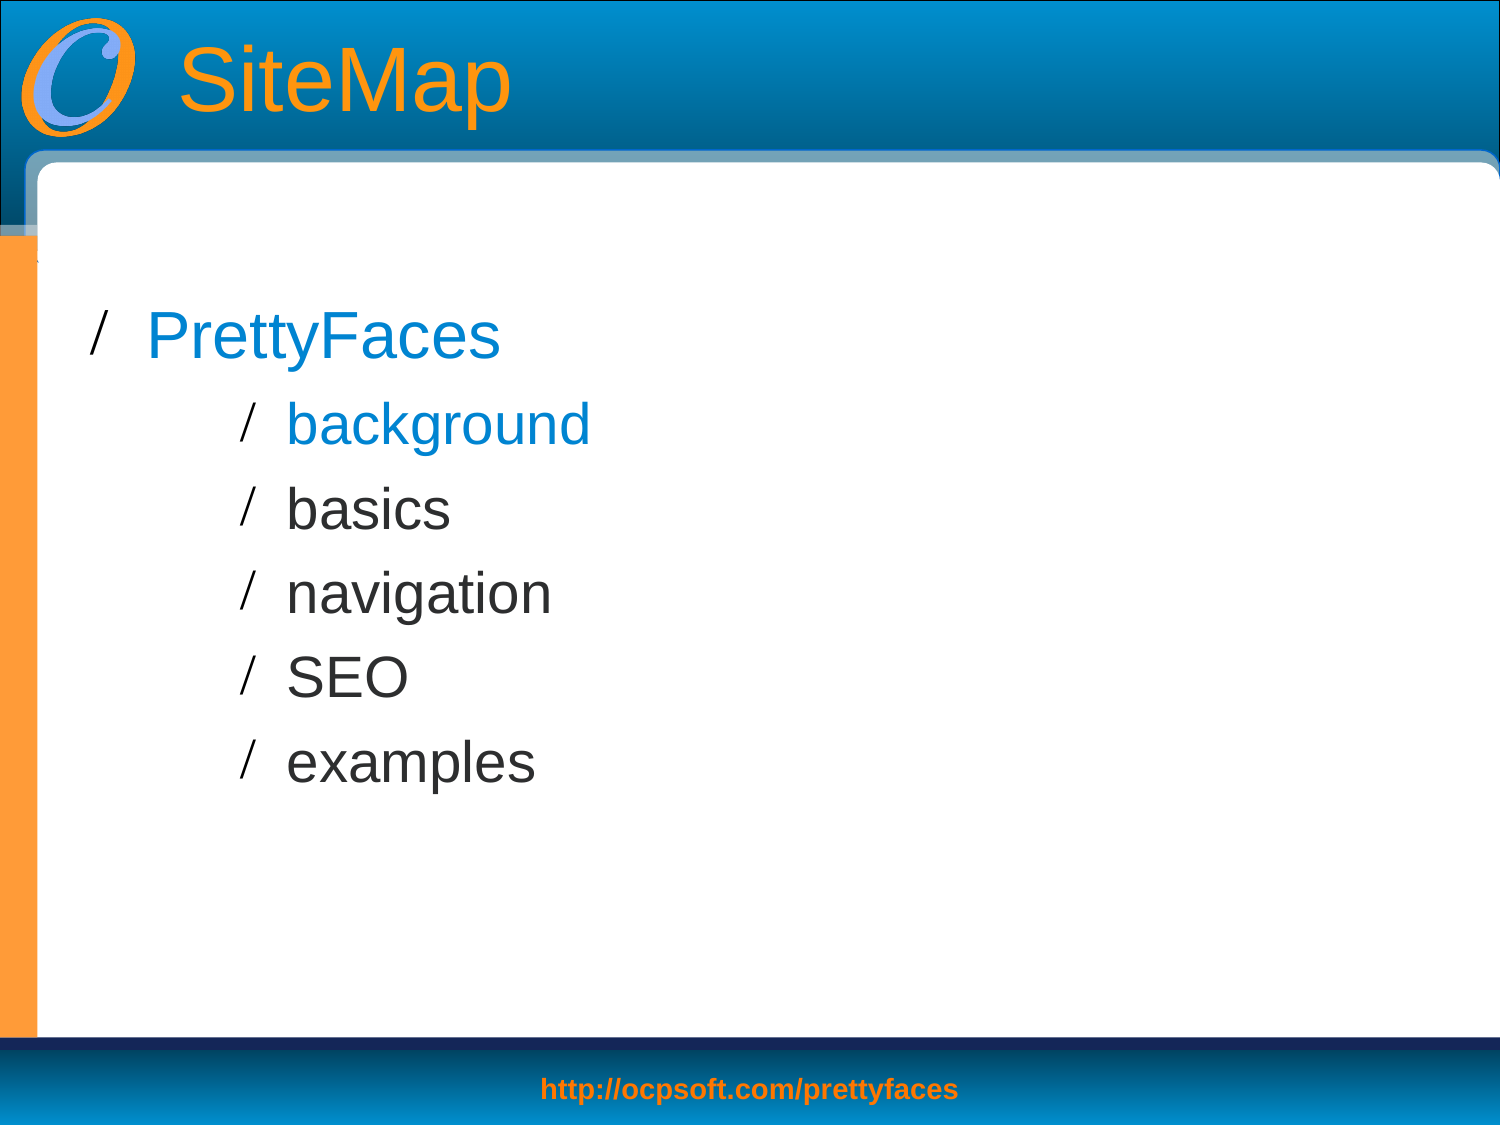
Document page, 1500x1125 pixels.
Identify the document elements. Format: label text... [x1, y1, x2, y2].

title SiteMap [162, 4, 1463, 146]
picture [22, 19, 135, 136]
list PrettyFaces background basics navigation SEO examples [75, 187, 734, 931]
